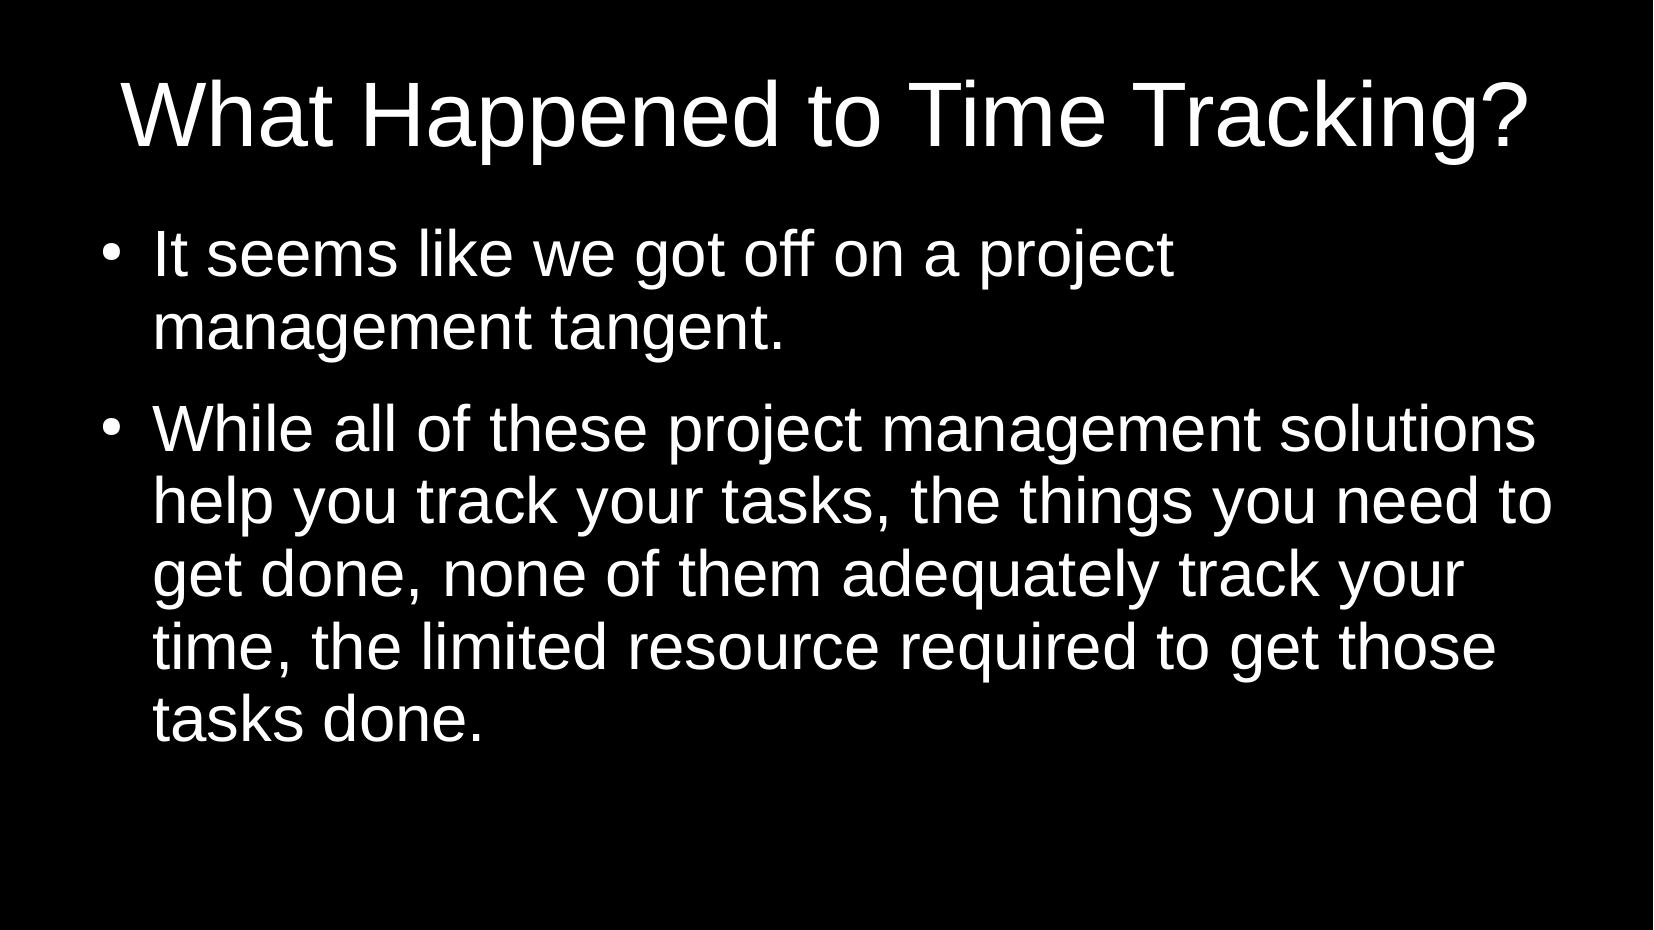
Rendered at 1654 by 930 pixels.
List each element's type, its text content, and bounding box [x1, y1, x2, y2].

list It seems like we got off on a project management tangent. While all of these project management solutions help you track your tasks, the things you need to get done, none of them adequately track your time, the limited resource required to get those tasks done. [82, 217, 1571, 757]
title What Happened to Time Tracking? [82, 37, 1571, 193]
